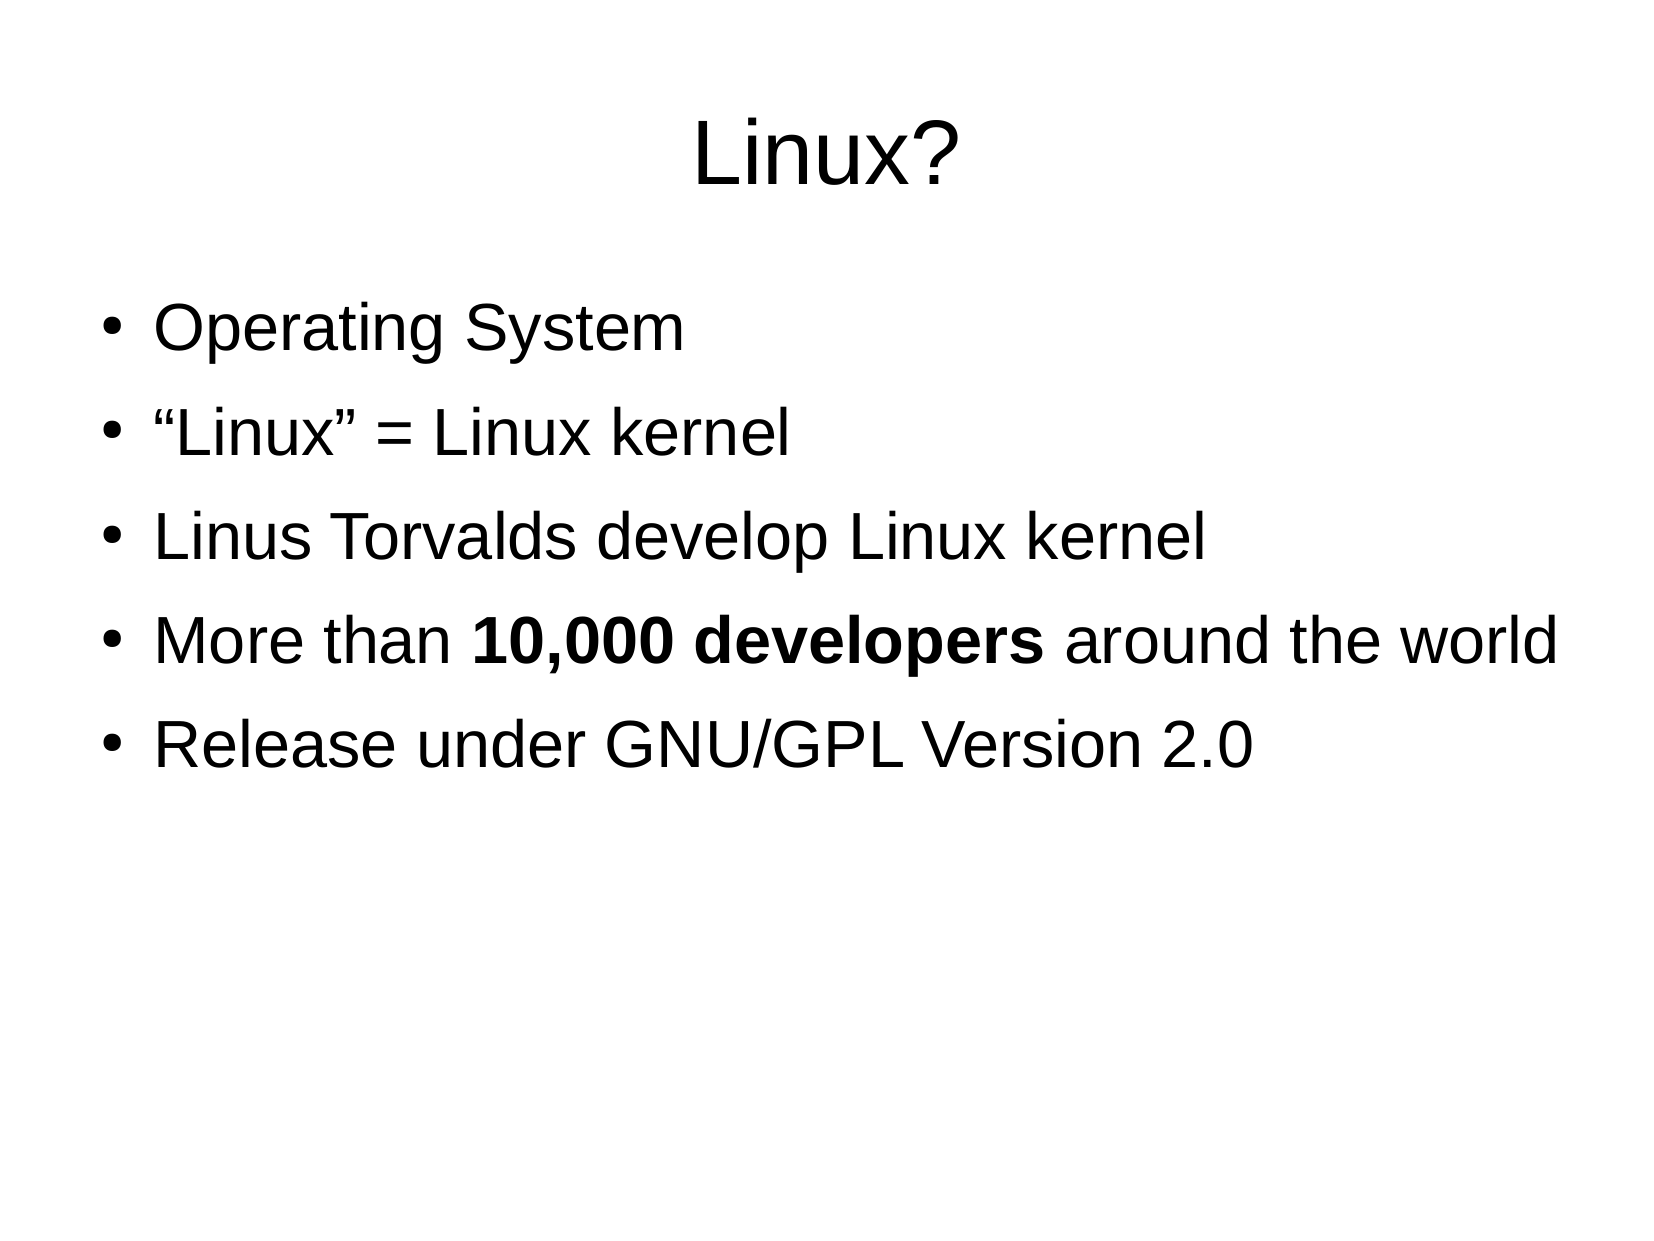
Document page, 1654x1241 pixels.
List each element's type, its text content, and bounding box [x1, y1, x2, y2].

list Operating System “Linux” = Linux kernel Linus Torvalds develop Linux kernel More than 10,000 developers around the world Release under GNU/GPL Version 2.0 [82, 290, 1571, 1109]
title Linux? [82, 56, 1571, 250]
